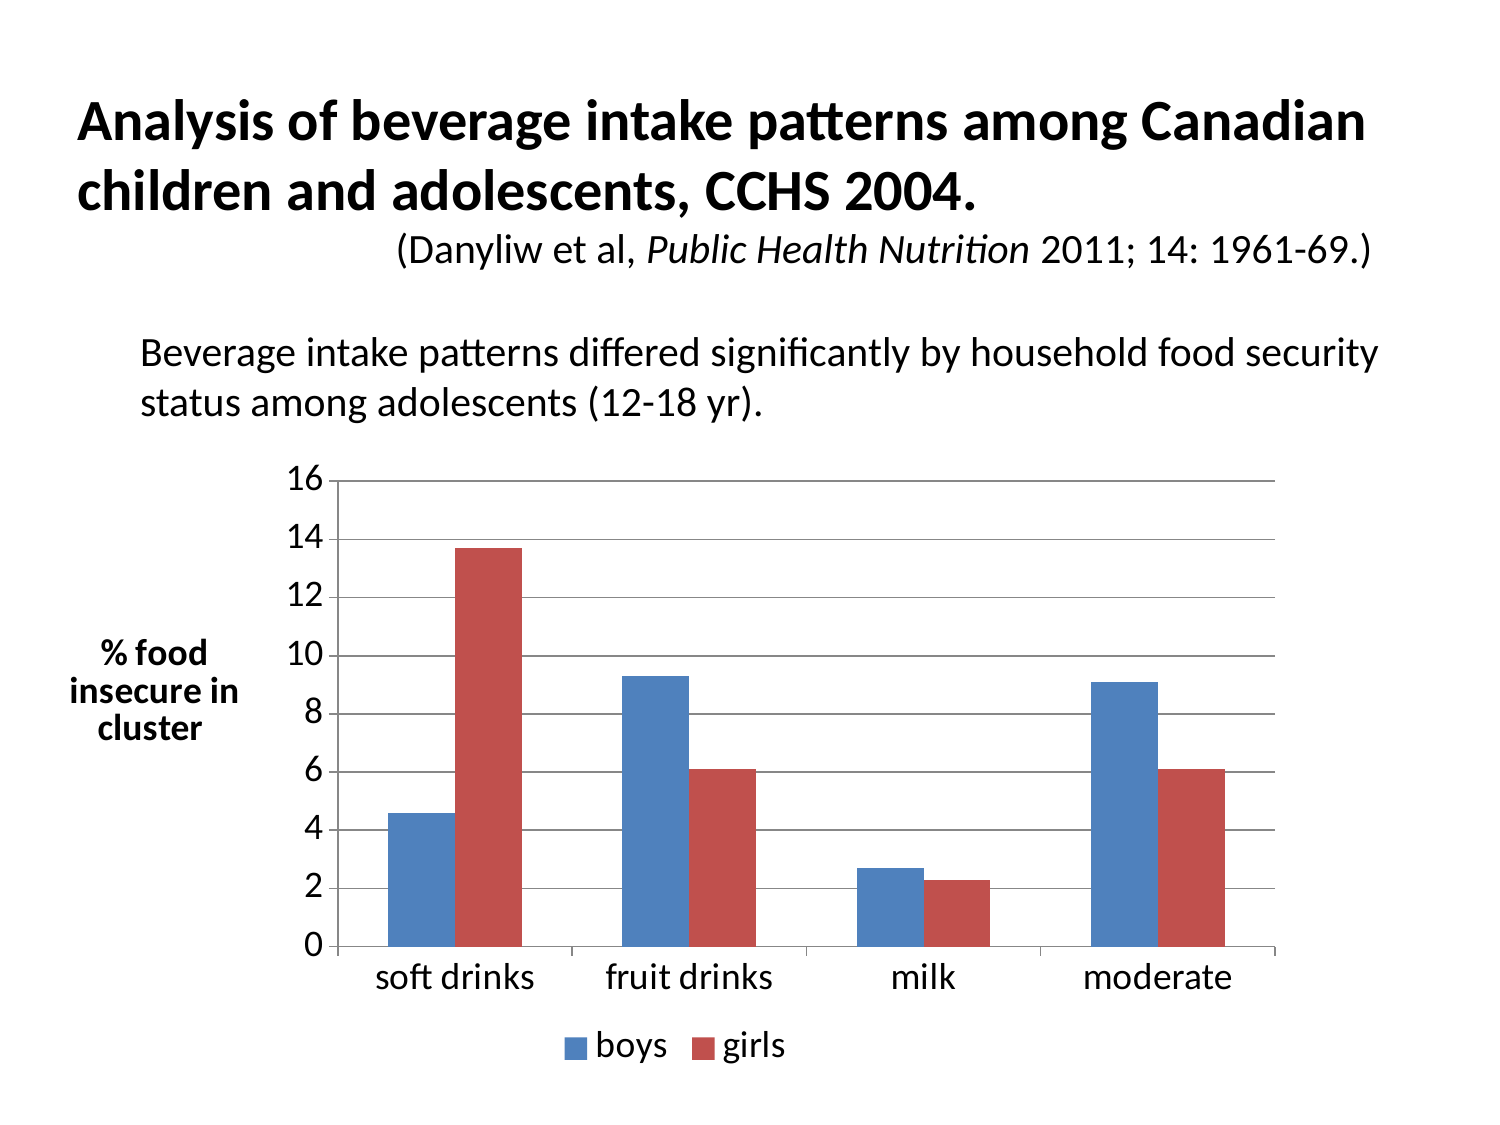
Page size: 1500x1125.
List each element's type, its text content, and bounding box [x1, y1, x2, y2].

chart [50, 450, 1300, 1075]
text_box Analysis of beverage intake patterns among Canadian children and adolescents, CCHS 2004. (Danyliw et al, Public Health Nutrition 2011; 14: 1961-69.) [62, 75, 1388, 280]
title Beverage intake patterns differed significantly by household food security status among adolescents (12-18 yr). [125, 299, 1413, 450]
